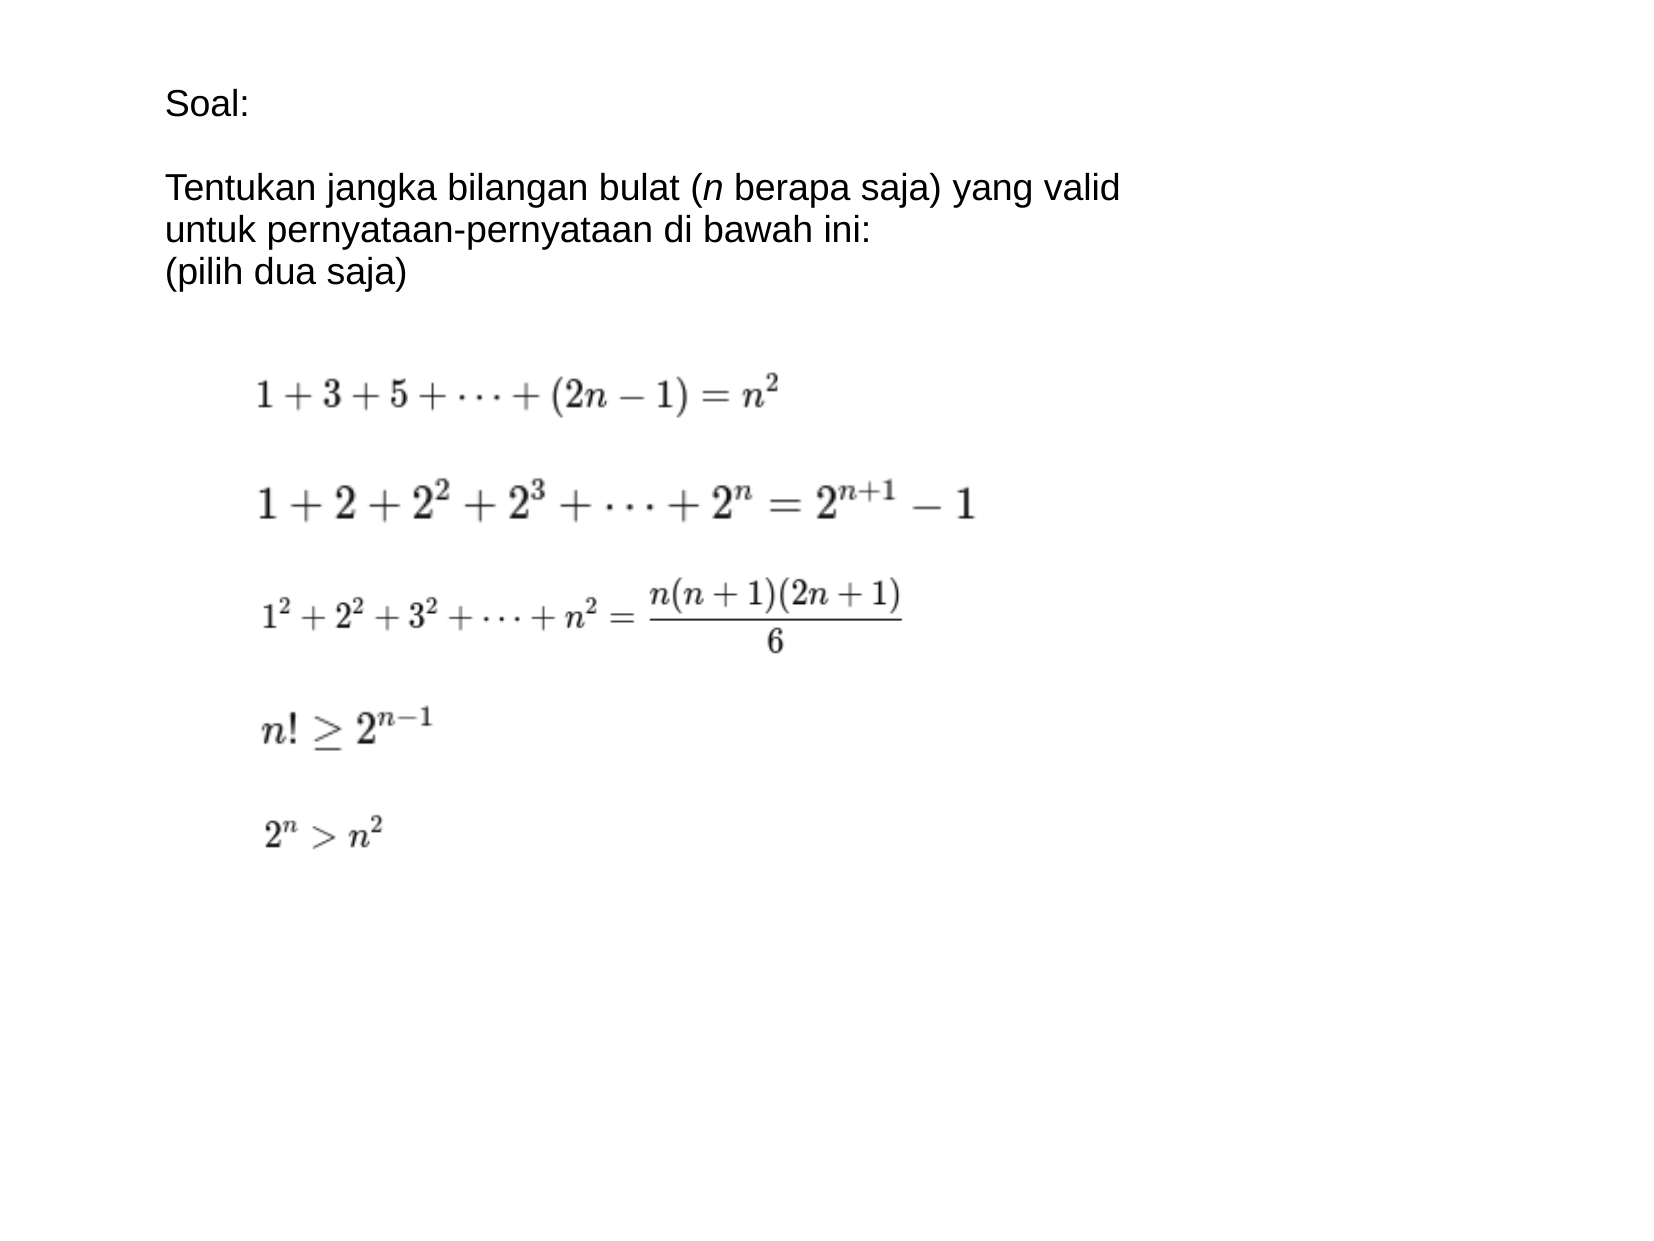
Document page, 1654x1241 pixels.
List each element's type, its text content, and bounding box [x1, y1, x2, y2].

text_box Soal: Tentukan jangka bilangan bulat (n berapa saja) yang valid untuk pernyataan-pernyataan di bawah ini: (pilih dua saja) [150, 75, 1147, 300]
picture [219, 333, 1002, 675]
picture [225, 795, 451, 887]
picture [225, 686, 451, 771]
